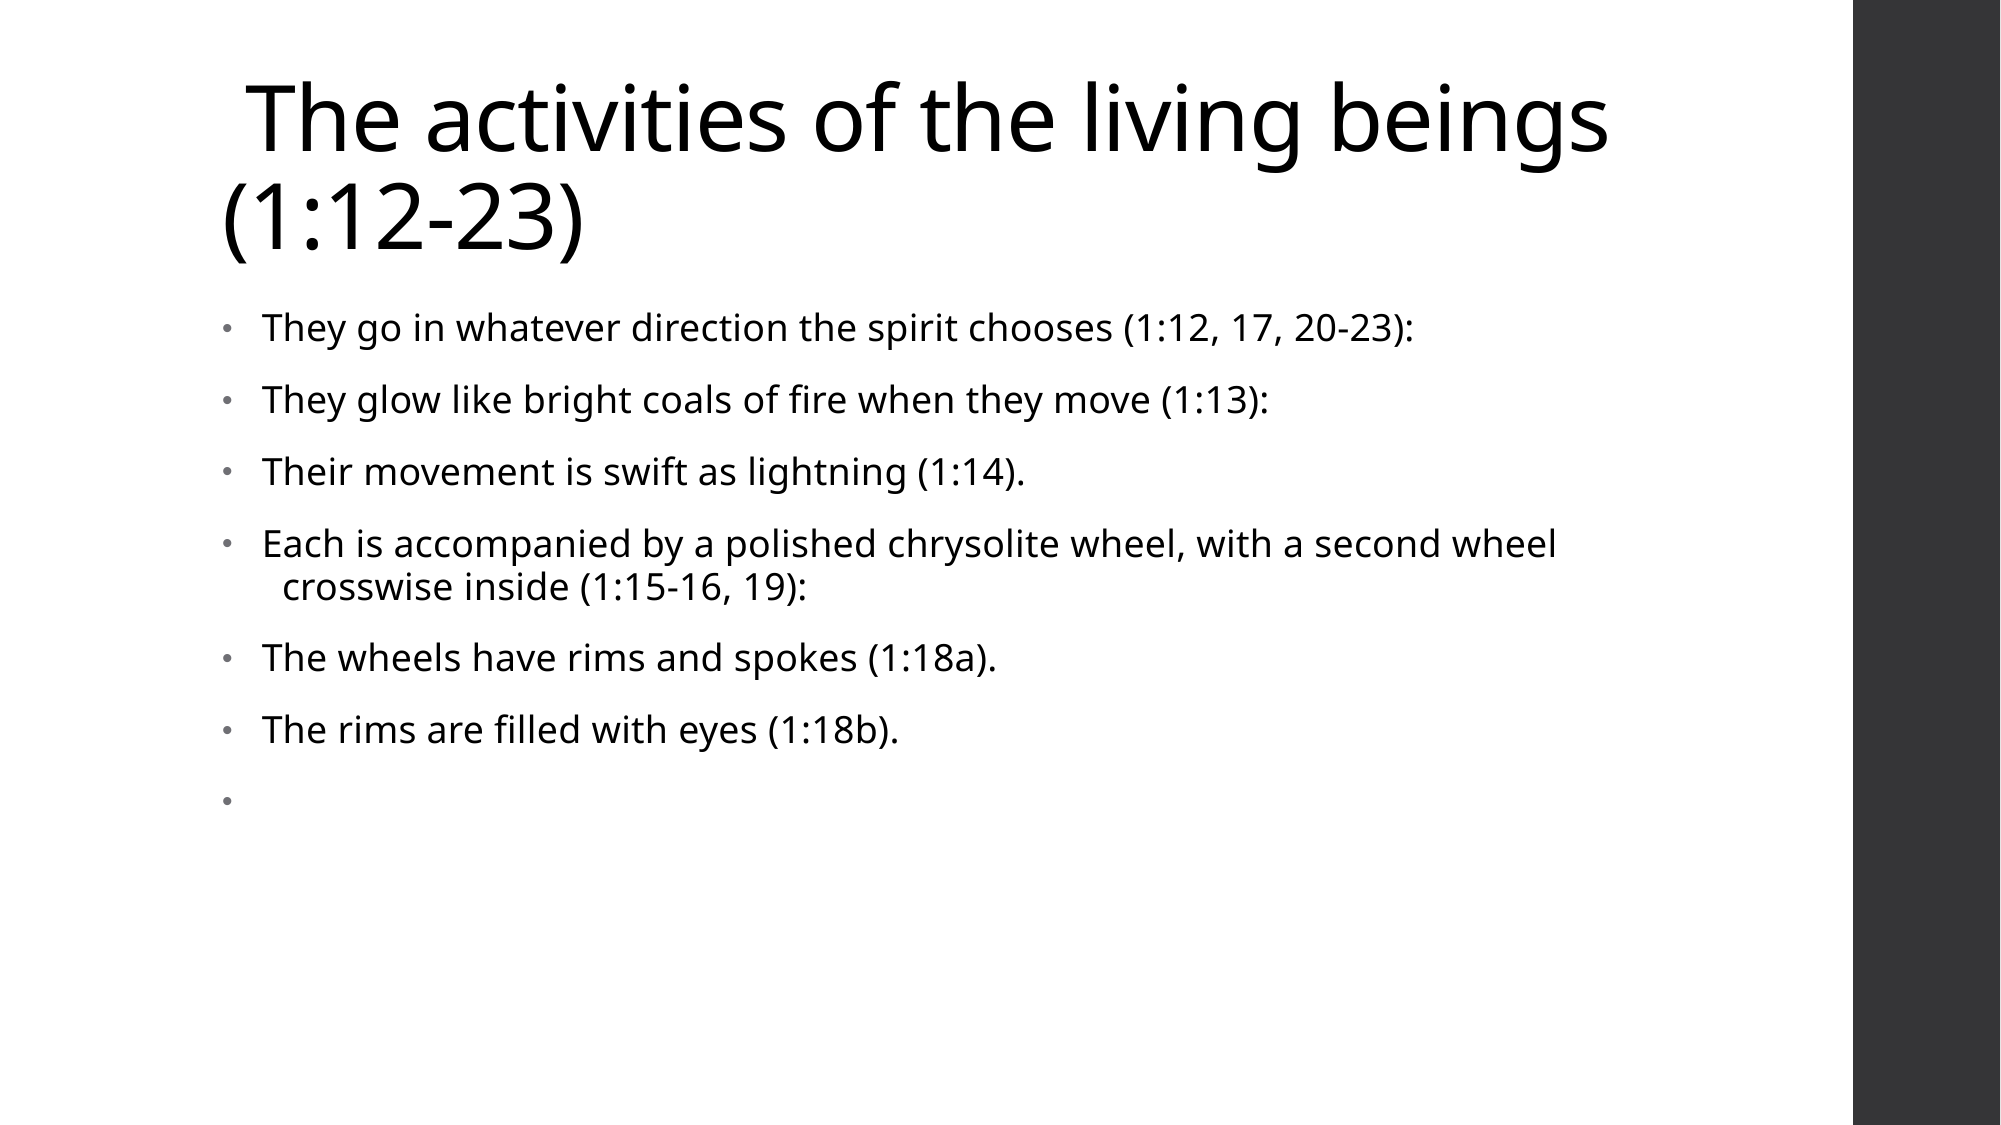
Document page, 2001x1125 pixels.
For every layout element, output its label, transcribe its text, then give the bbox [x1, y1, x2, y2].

list They go in whatever direction the spirit chooses (1:12, 17, 20-23): They glow like bright coals of fire when they move (1:13): Their movement is swift as lightning (1:14). Each is accompanied by a polished chrysolite wheel, with a second wheel crosswise inside (1:15-16, 19): The wheels have rims and spokes (1:18a). The rims are filled with eyes (1:18b). [206, 299, 1617, 1014]
title The activities of the living beings (1:12-23) [206, 60, 1797, 278]
